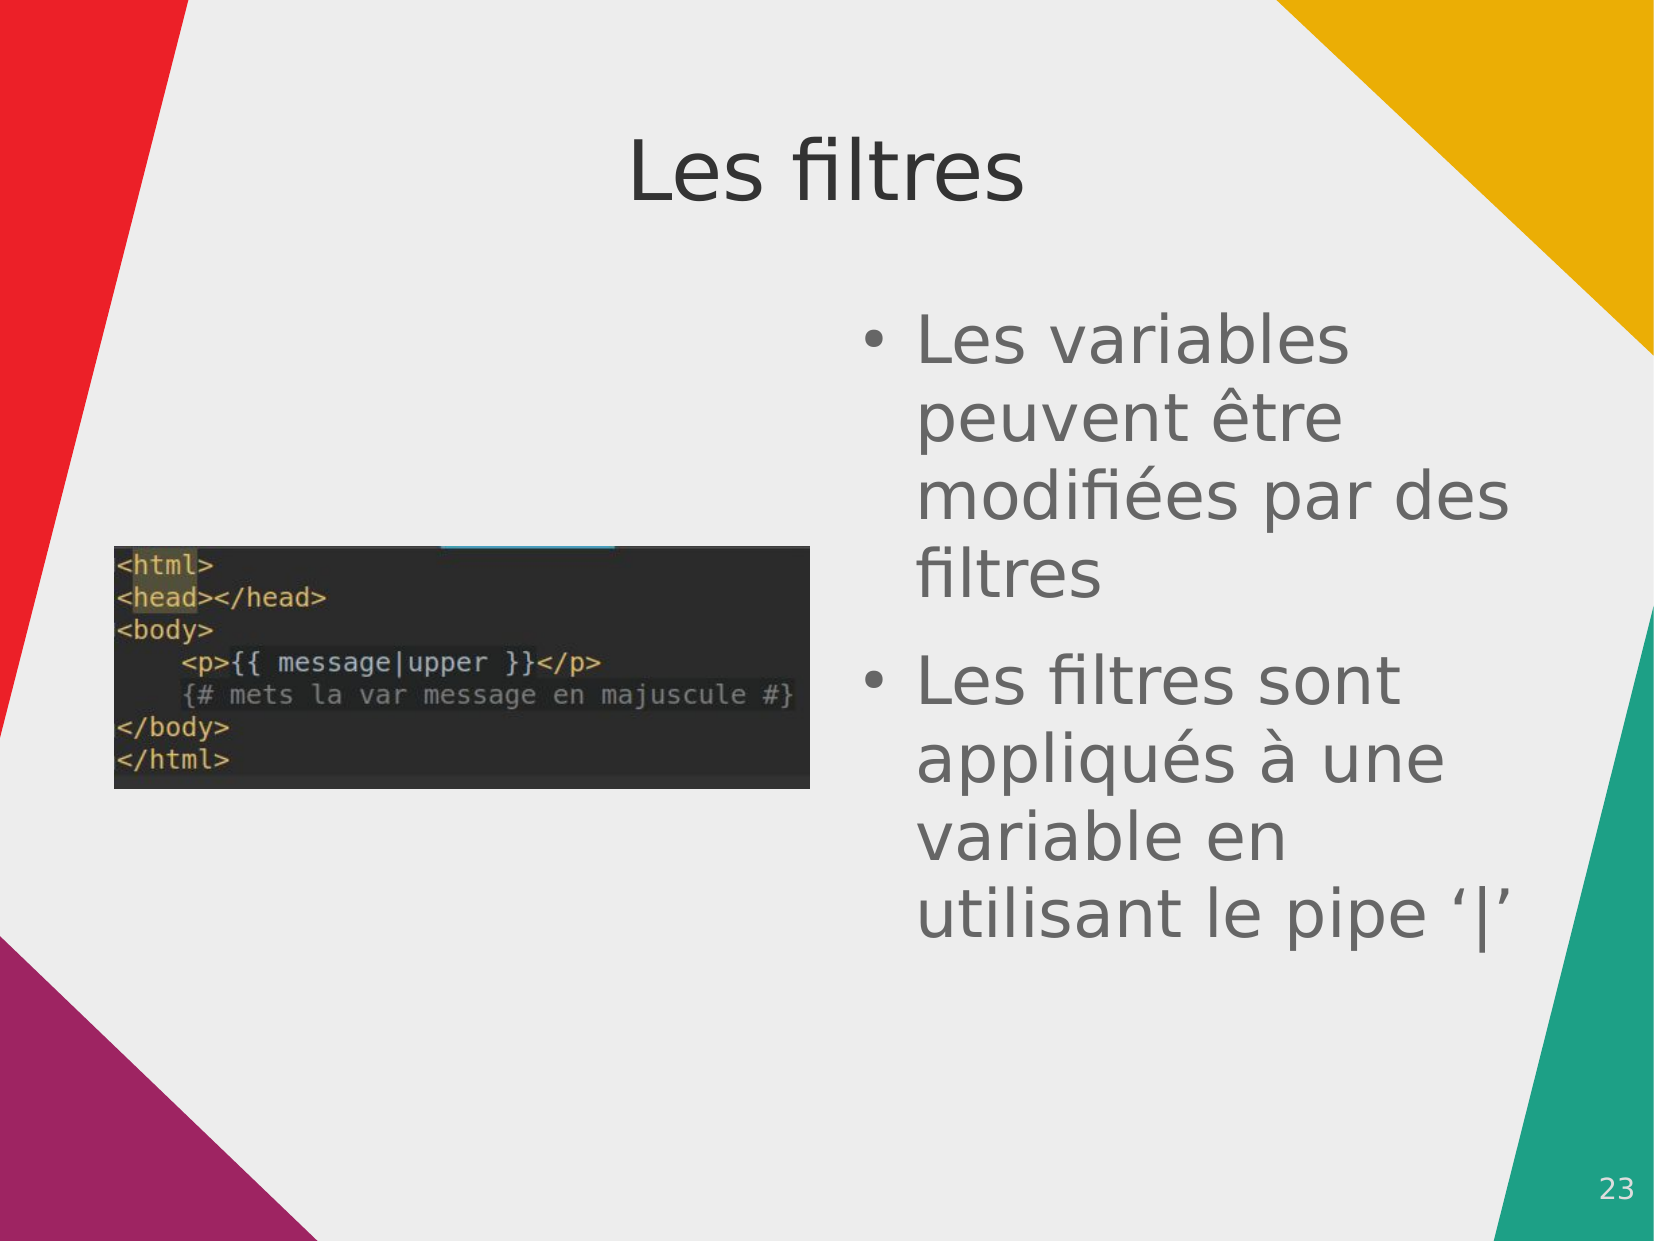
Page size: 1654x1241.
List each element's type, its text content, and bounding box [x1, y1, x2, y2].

picture [114, 546, 810, 789]
list Les variables peuvent être modifiées par des filtres Les filtres sont appliqués à une variable en utilisant le pipe ‘|’ [844, 302, 1540, 1033]
title Les filtres [114, 73, 1539, 271]
